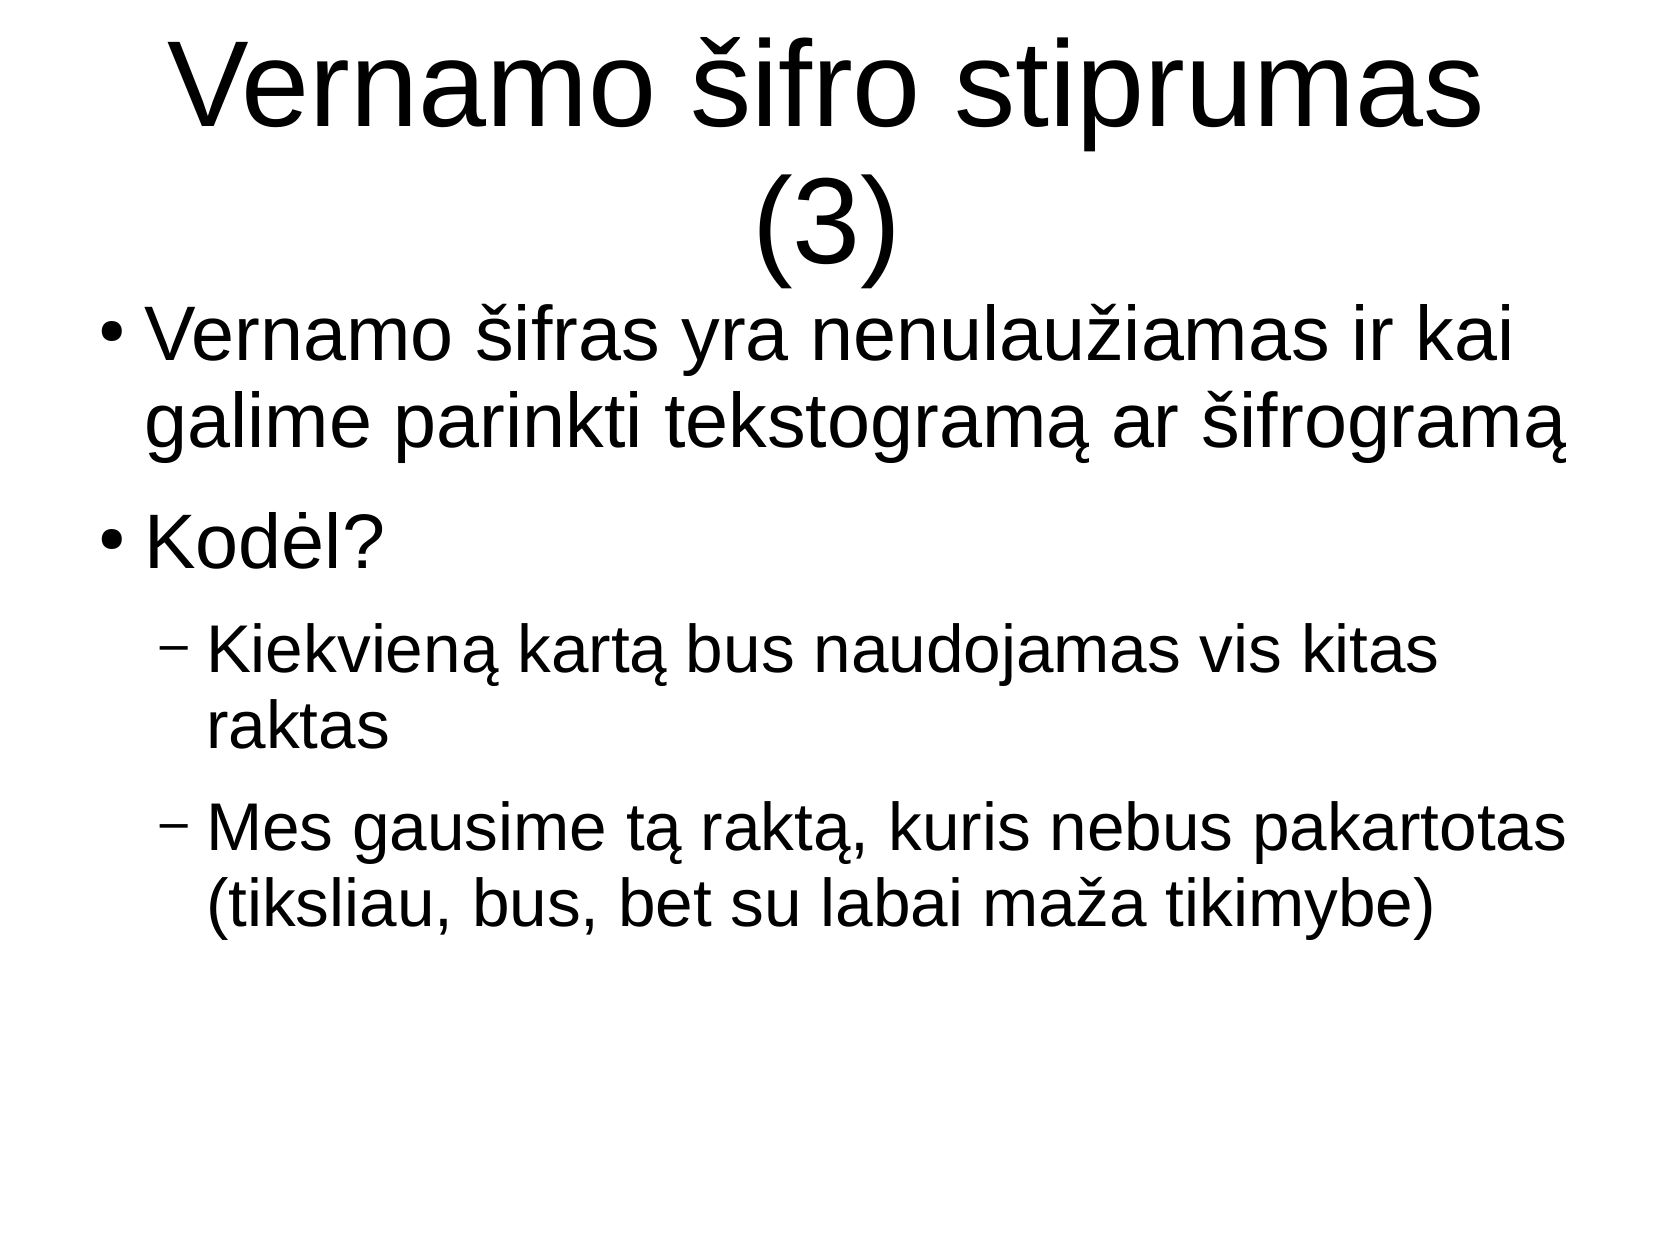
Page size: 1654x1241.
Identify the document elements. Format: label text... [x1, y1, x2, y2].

list Vernamo šifras yra nenulaužiamas ir kai galime parinkti tekstogramą ar šifrogramą Kodėl? Kiekvieną kartą bus naudojamas vis kitas raktas Mes gausime tą raktą, kuris nebus pakartotas (tiksliau, bus, bet su labai maža tikimybe) [82, 290, 1571, 1010]
title Vernamo šifro stiprumas (3) [82, 16, 1571, 290]
